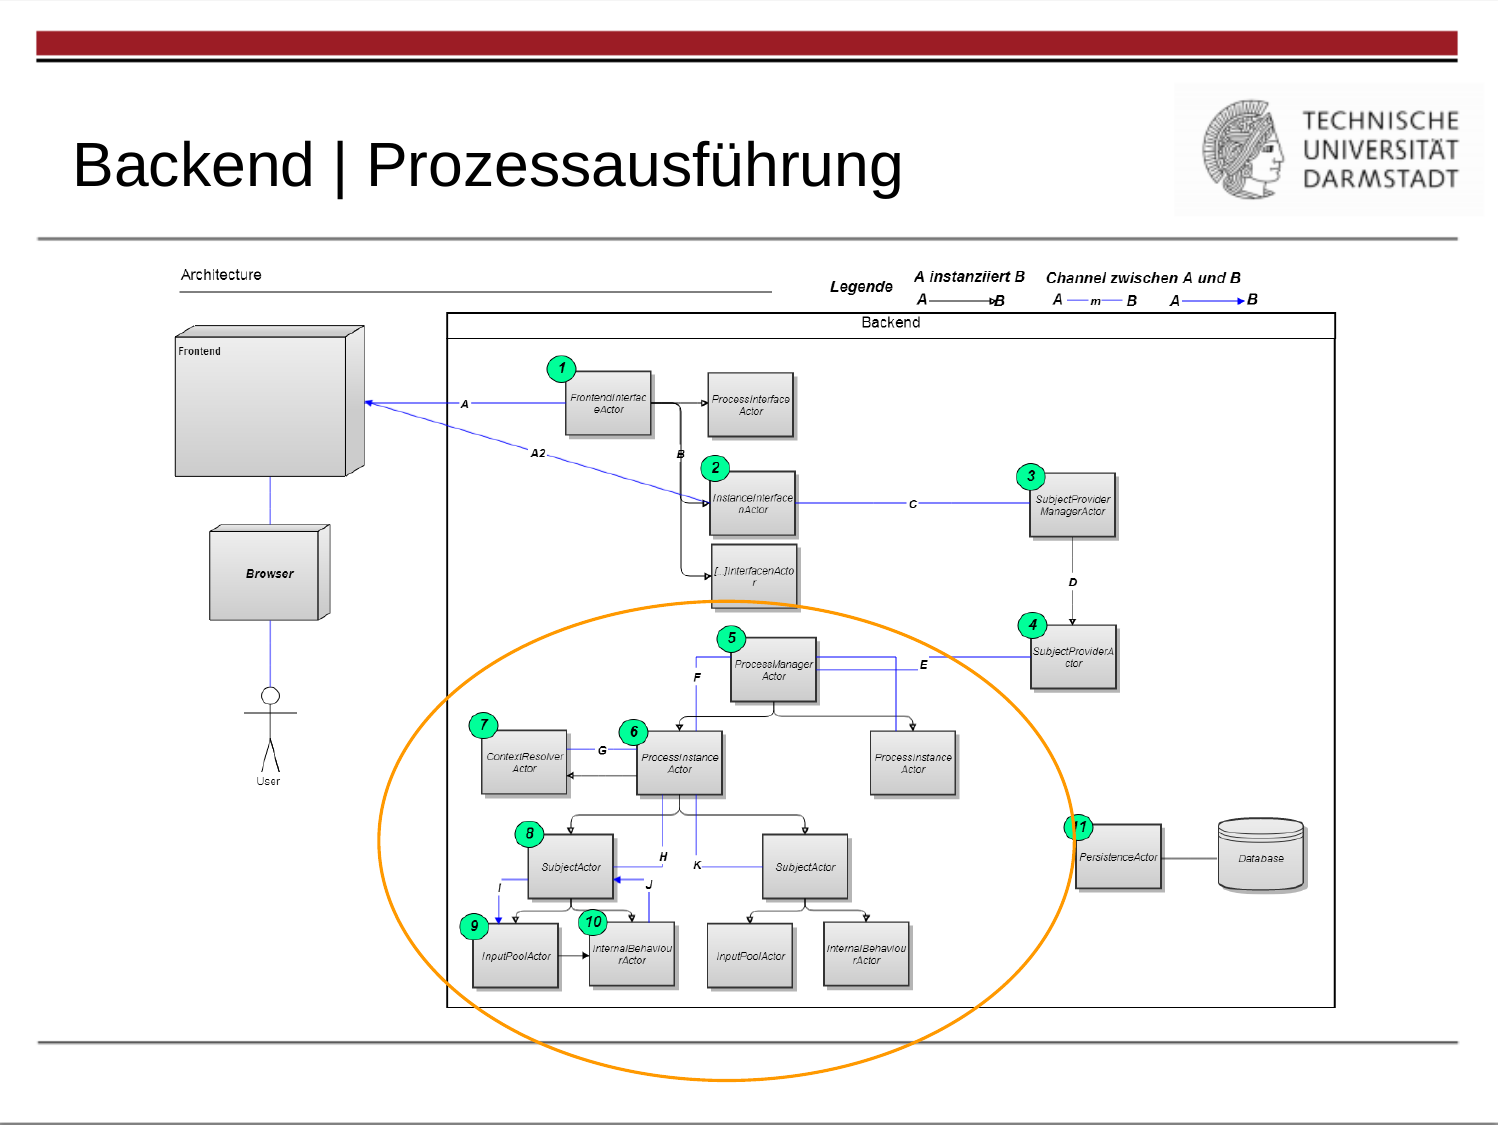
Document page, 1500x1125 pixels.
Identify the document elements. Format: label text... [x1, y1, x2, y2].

text_box [0, 0, 1498, 1125]
text_box Backend | Prozessausführung [57, 109, 1131, 213]
